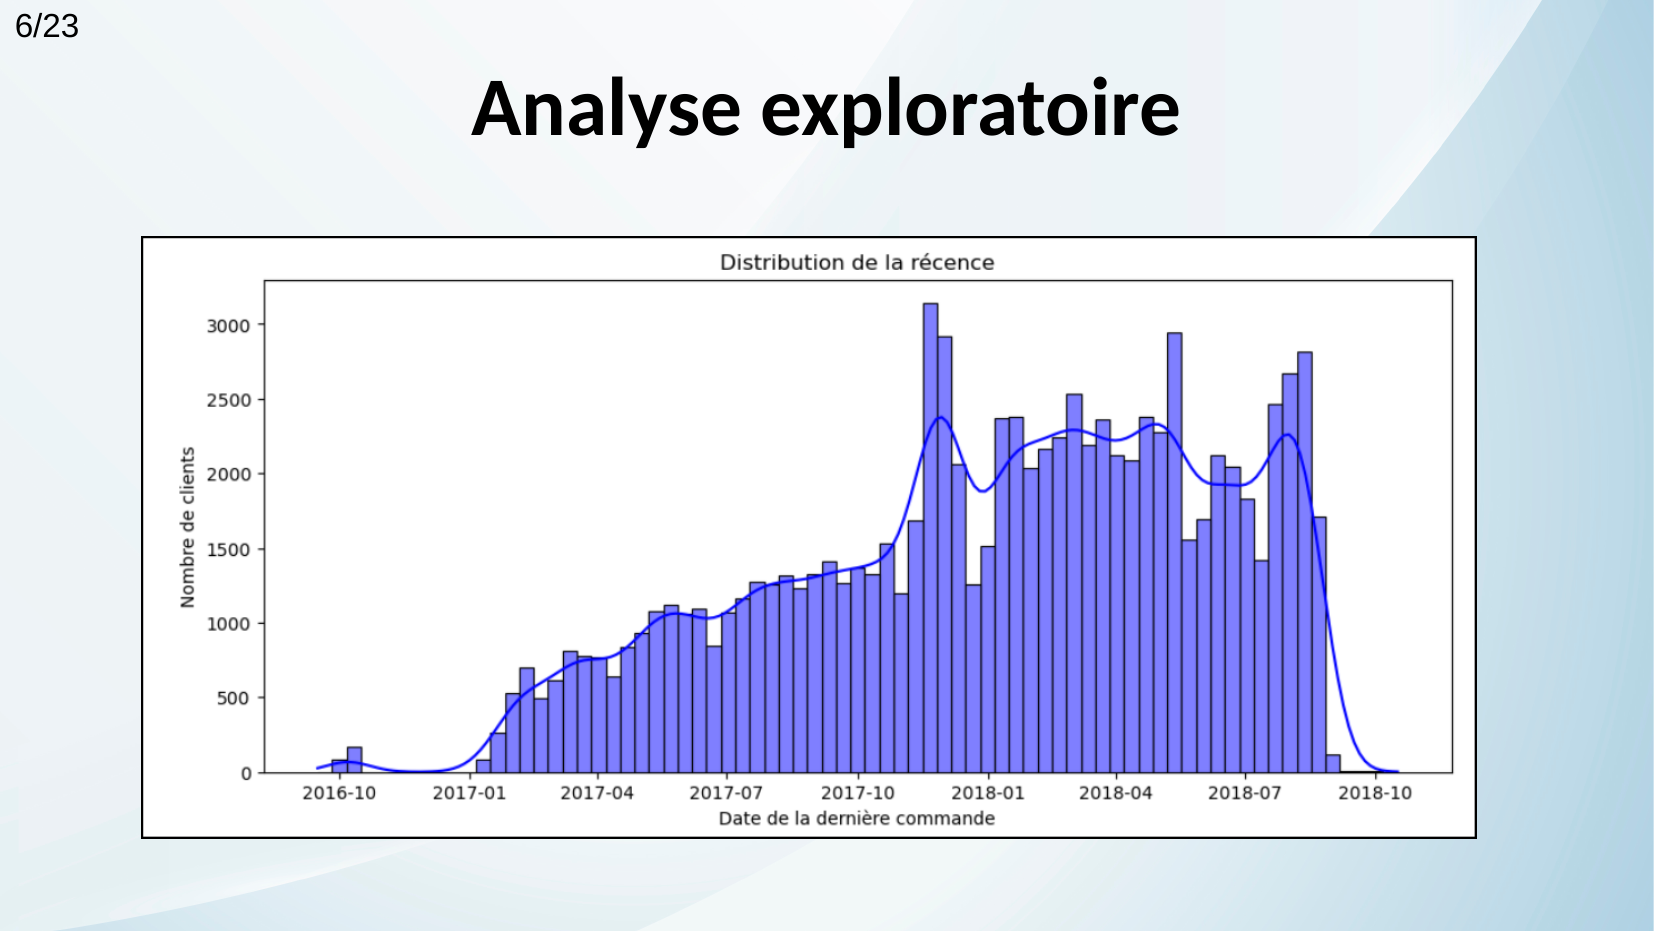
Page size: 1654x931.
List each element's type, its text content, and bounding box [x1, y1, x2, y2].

picture [0, 0, 1654, 931]
title Analyse exploratoire [82, 37, 1571, 193]
text_box 6/23 [0, 0, 119, 60]
